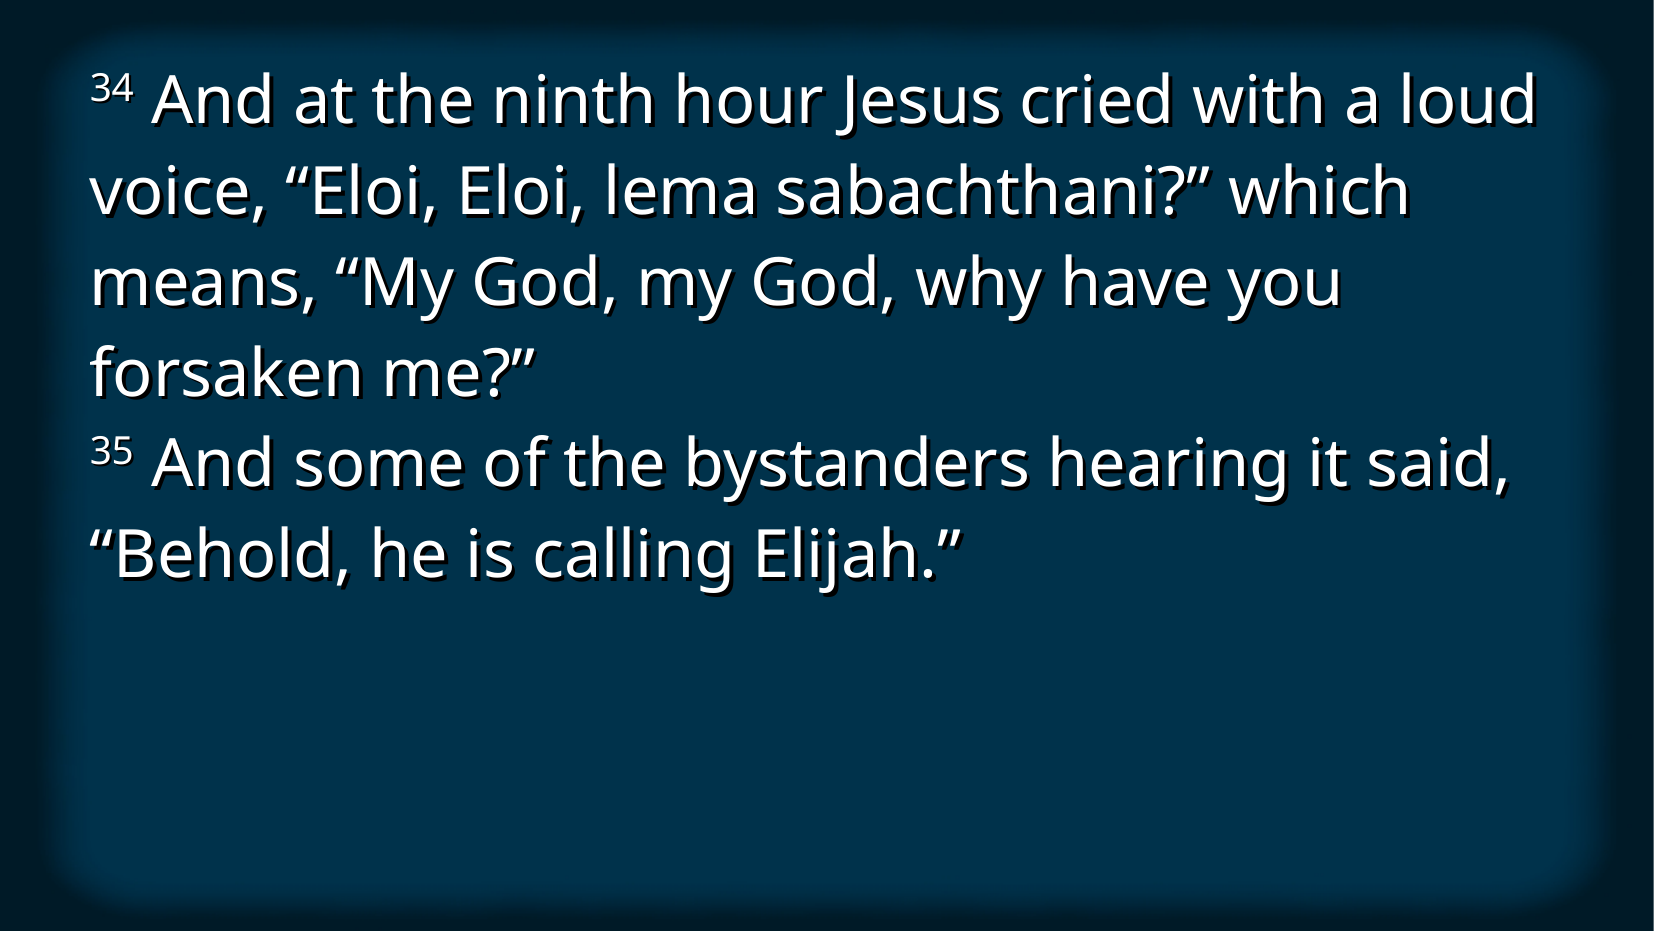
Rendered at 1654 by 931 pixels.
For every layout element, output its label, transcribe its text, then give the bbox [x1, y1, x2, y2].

text_box 34 And at the ninth hour Jesus cried with a loud voice, “Eloi, Eloi, lema sabachthani?” which means, “My God, my God, why have you forsaken me?” 35 And some of the bystanders hearing it said, “Behold, he is calling Elijah.” [75, 45, 1591, 511]
picture [0, 0, 1654, 931]
